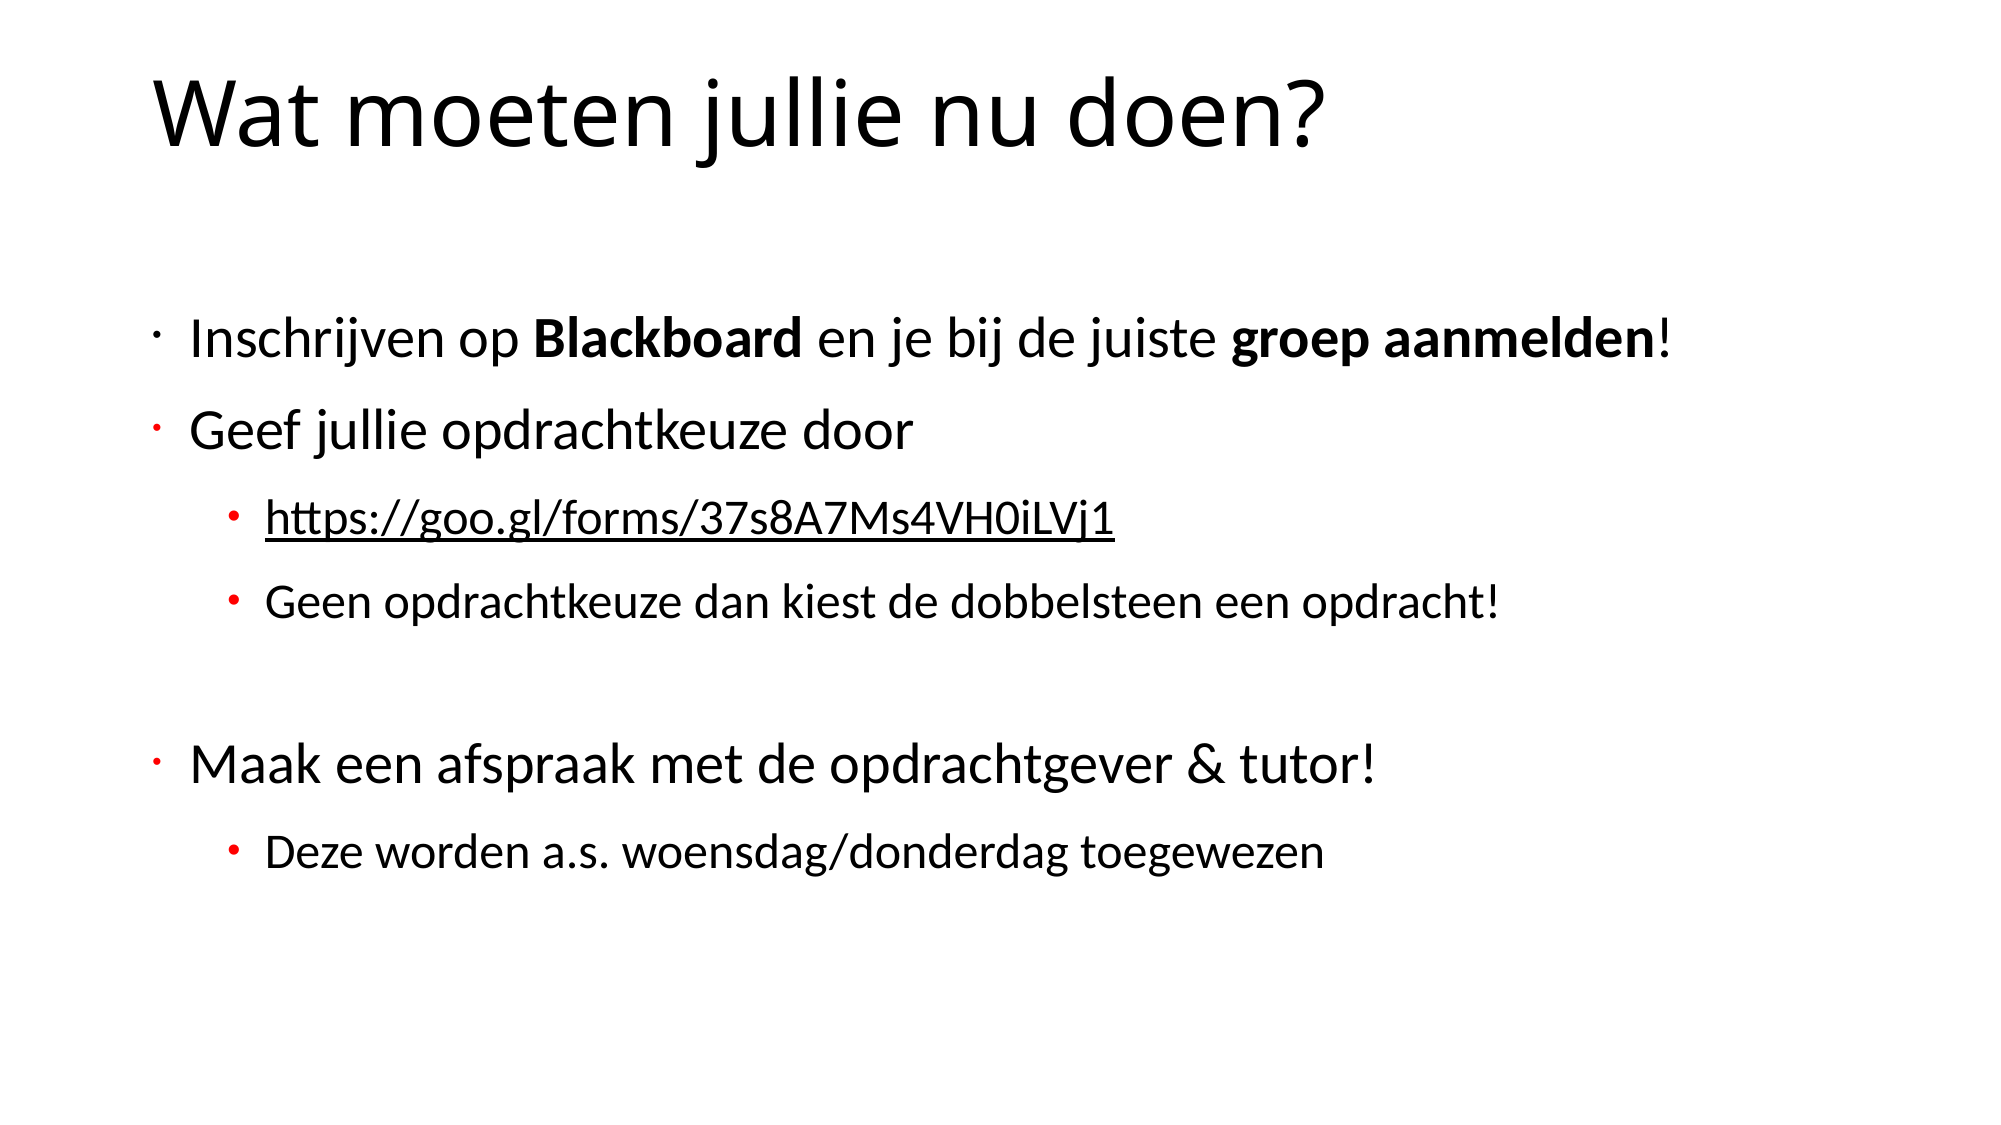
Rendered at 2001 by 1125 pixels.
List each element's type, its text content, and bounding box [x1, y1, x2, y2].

title Wat moeten jullie nu doen? [137, 59, 1863, 278]
list Inschrijven op Blackboard en je bij de juiste groep aanmelden! Geef jullie opdrachtkeuze door https://goo.gl/forms/37s8A7Ms4VH0iLVj1 Geen opdrachtkeuze dan kiest de dobbelsteen een opdracht! Maak een afspraak met de opdrachtgever & tutor! Deze worden a.s. woensdag/donderdag toegewezen [137, 299, 1863, 1014]
